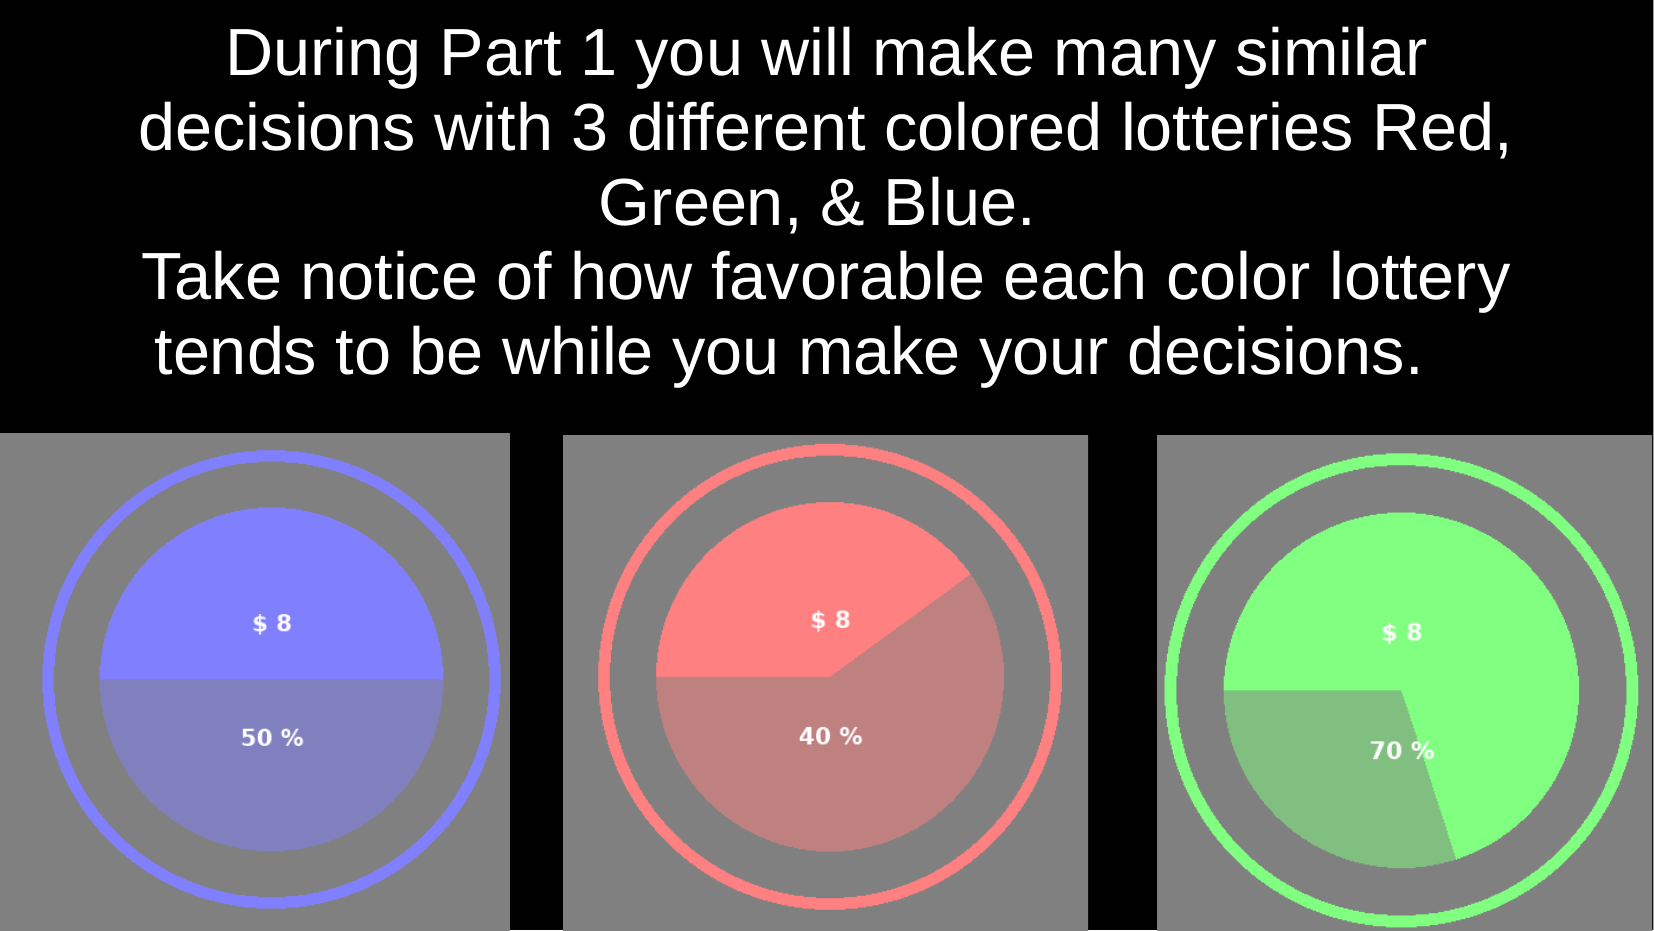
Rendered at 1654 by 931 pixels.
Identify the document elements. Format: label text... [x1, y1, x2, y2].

picture [563, 435, 1089, 931]
subtitle During Part 1 you will make many similar decisions with 3 different colored lotteries Red, Green, & Blue. Take notice of how favorable each color lottery tends to be while you make your decisions. [82, 15, 1571, 389]
picture [0, 433, 511, 931]
picture [1157, 435, 1653, 931]
